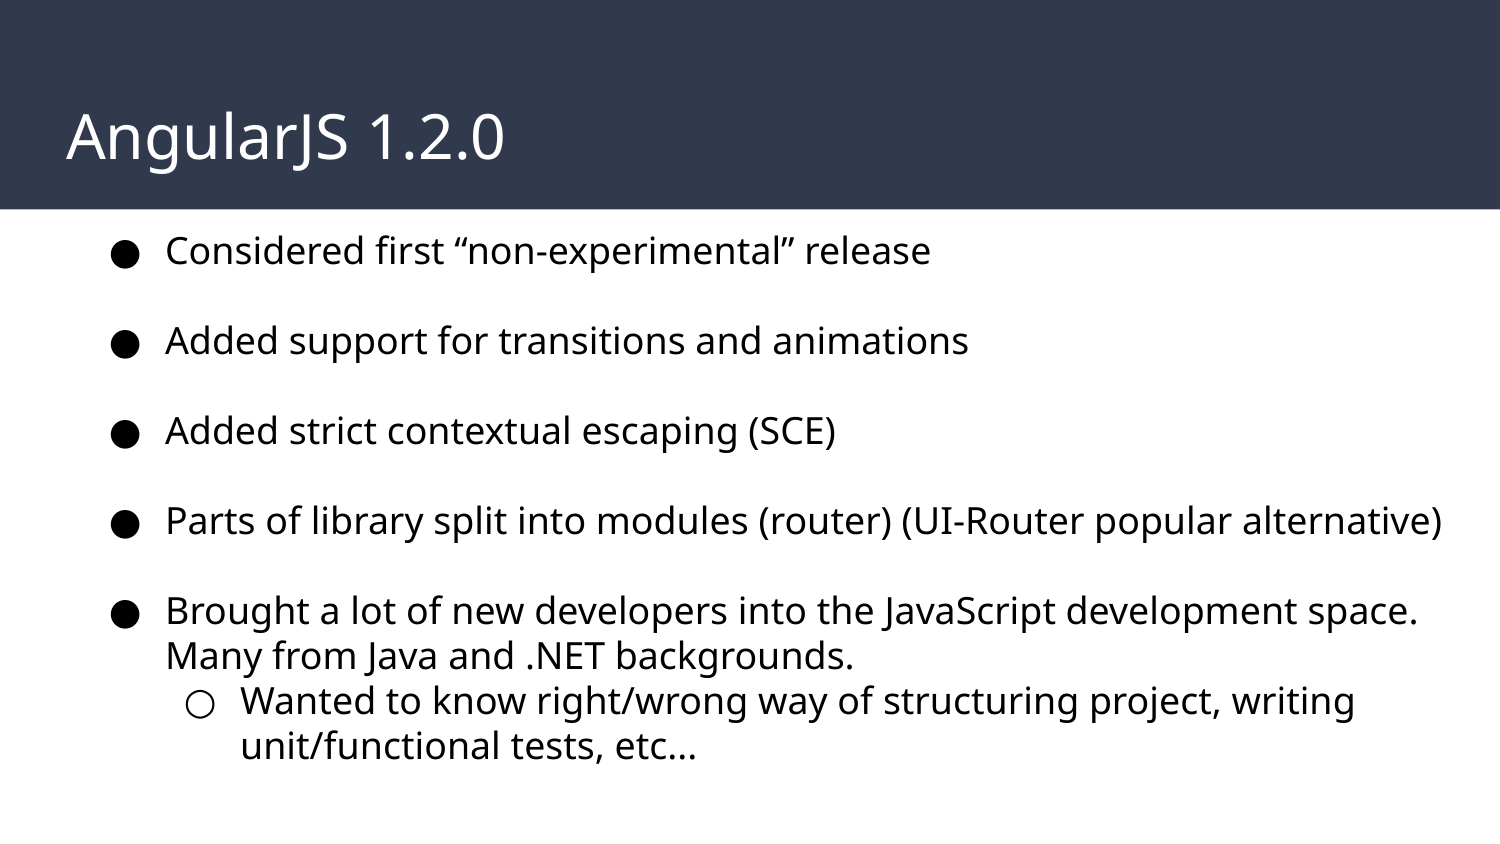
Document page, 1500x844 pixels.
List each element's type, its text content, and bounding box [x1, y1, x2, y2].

title AngularJS 1.2.0 [51, 82, 1449, 185]
text_box Considered first “non-experimental” release Added support for transitions and animations Added strict contextual escaping (SCE) Parts of library split into modules (router) (UI-Router popular alternative) Brought a lot of new developers into the JavaScript development space. Many from Java and .NET backgrounds. Wanted to know right/wrong way of structuring project, writing unit/functional tests, etc... [0, 212, 1500, 830]
